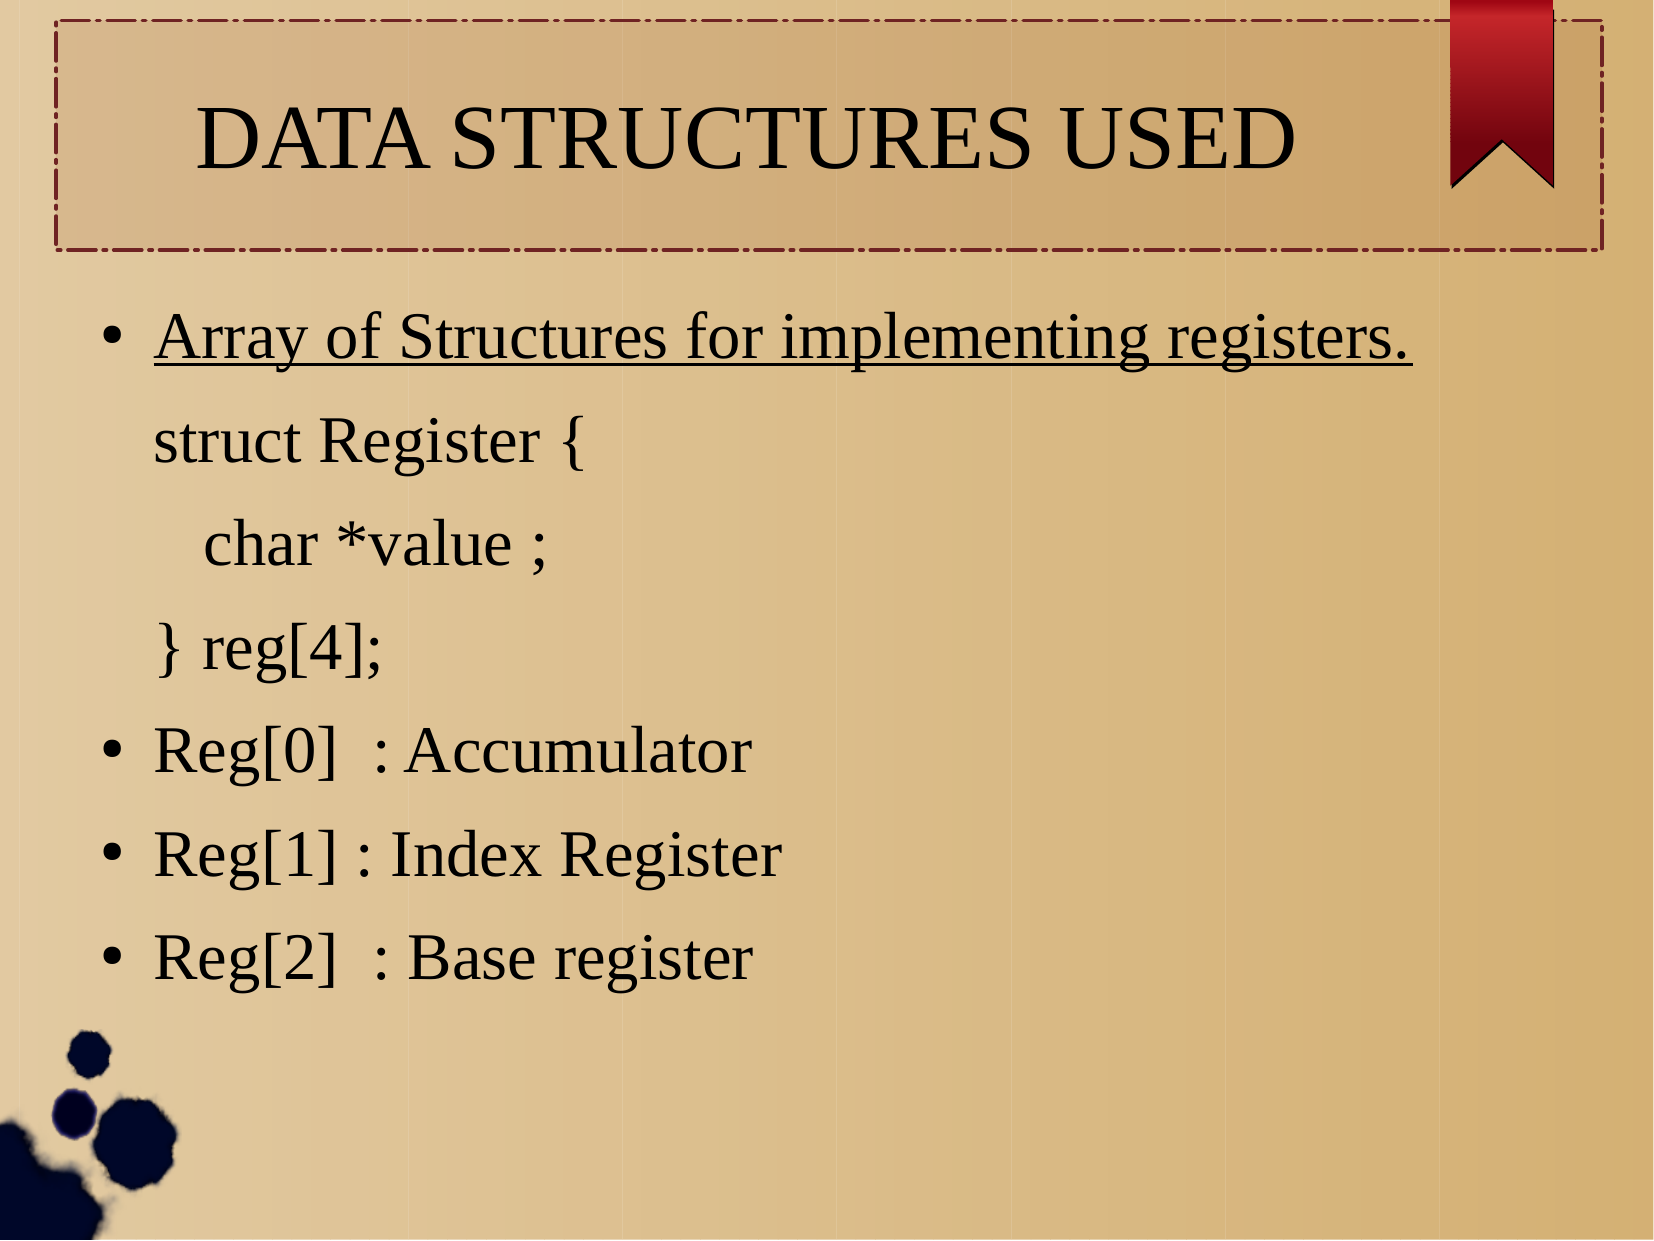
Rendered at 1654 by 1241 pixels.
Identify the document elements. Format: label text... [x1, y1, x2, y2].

title DATA STRUCTURES USED [82, 47, 1412, 229]
list Array of Structures for implementing registers. struct Register { char *value ; } reg[4]; Reg[0] : Accumulator Reg[1] : Index Register Reg[2] : Base register [82, 299, 1571, 1019]
